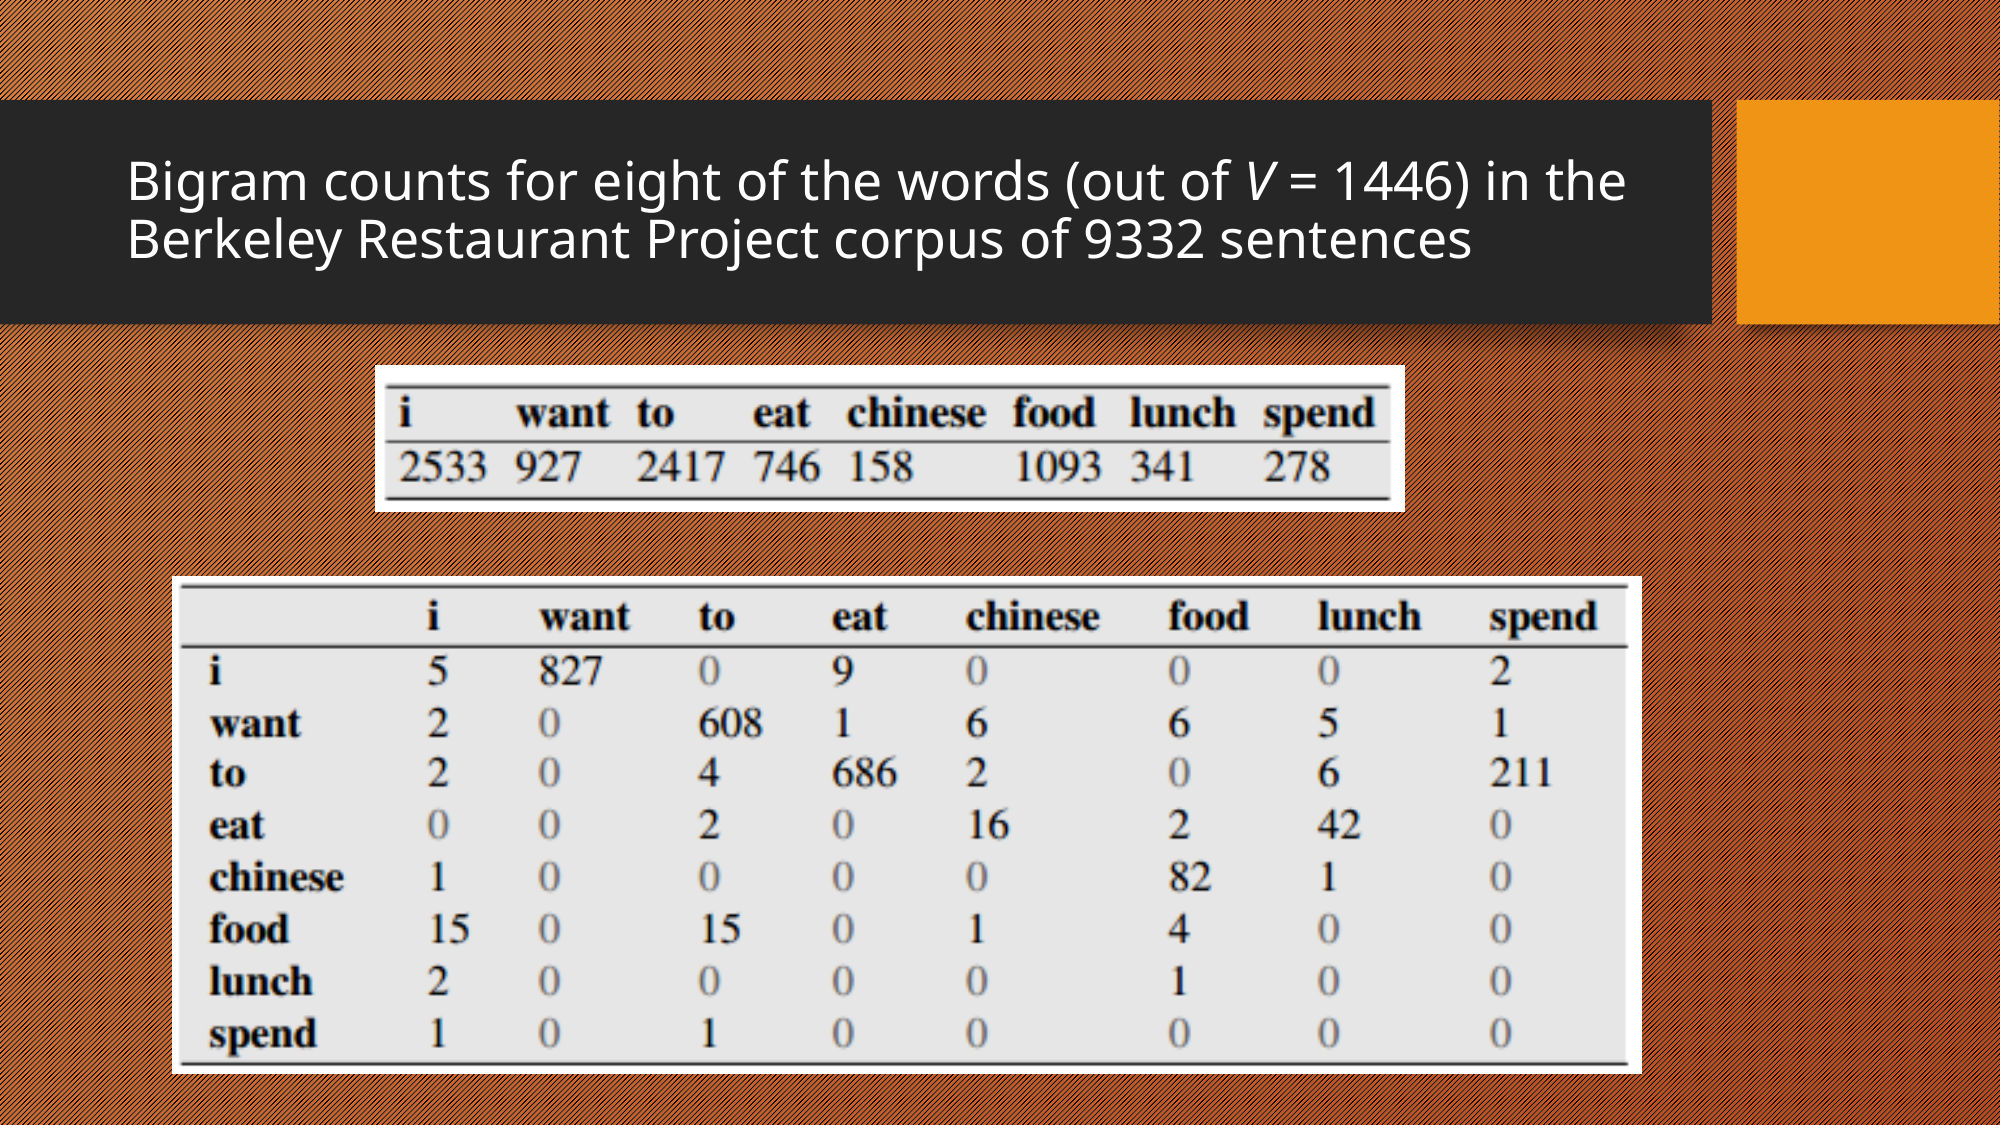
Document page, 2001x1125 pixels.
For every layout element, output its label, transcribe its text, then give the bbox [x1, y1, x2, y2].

title Bigram counts for eight of the words (out of V = 1446) in the Berkeley Restaurant Project corpus of 9332 sentences [111, 123, 1689, 301]
picture [0, 0, 2000, 1125]
